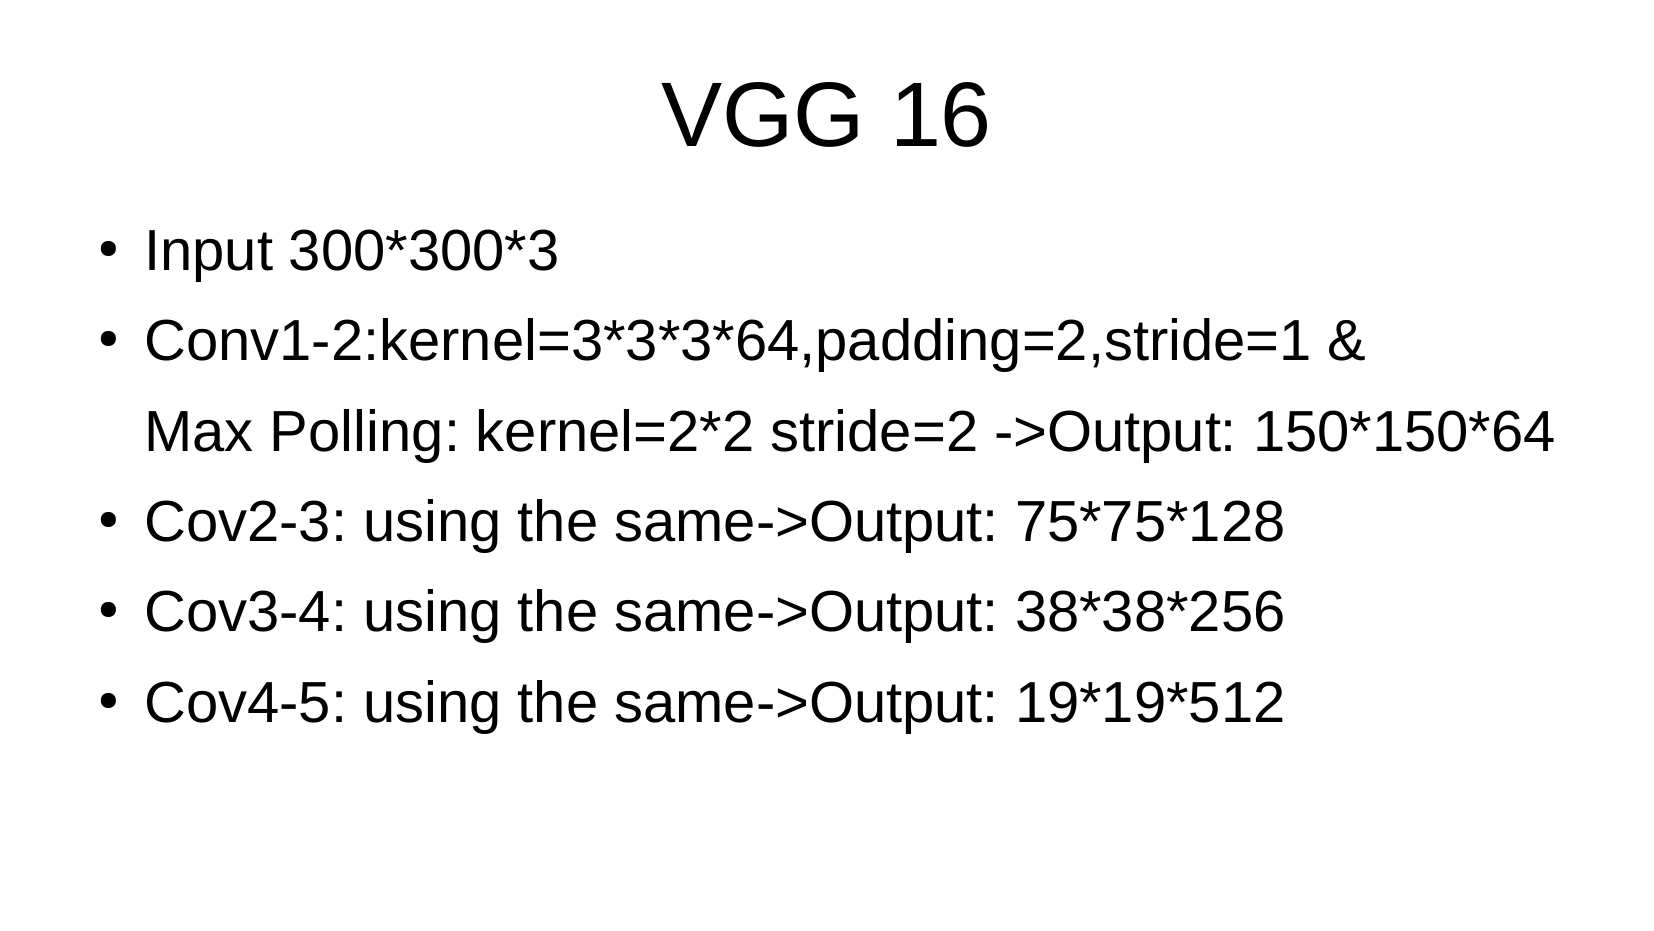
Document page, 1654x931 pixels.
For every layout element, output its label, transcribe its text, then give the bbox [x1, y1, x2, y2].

title VGG 16 [82, 37, 1571, 193]
list Input 300*300*3 Conv1-2:kernel=3*3*3*64,padding=2,stride=1 & Max Polling: kernel=2*2 stride=2 ->Output: 150*150*64 Cov2-3: using the same->Output: 75*75*128 Cov3-4: using the same->Output: 38*38*256 Cov4-5: using the same->Output: 19*19*512 [82, 217, 1571, 758]
